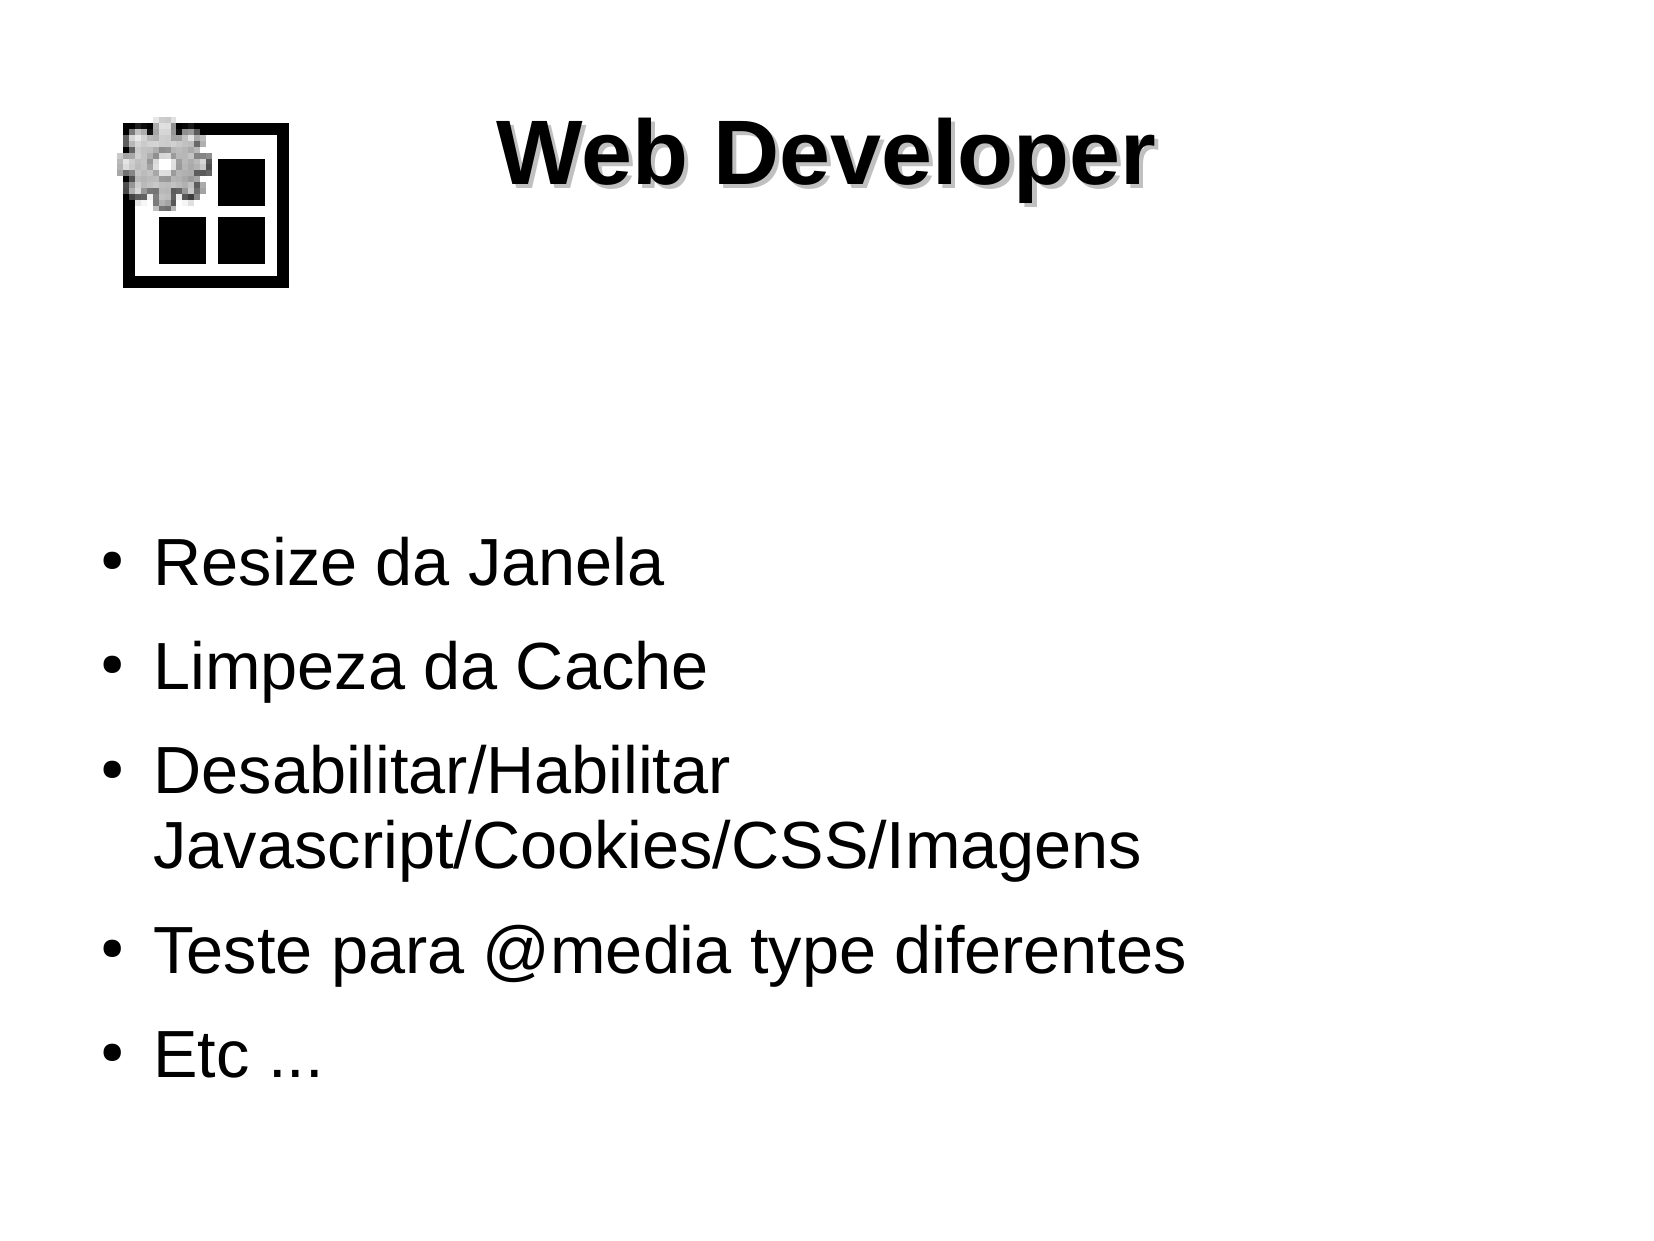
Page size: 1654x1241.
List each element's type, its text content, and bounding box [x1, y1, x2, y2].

title Web Developer [82, 56, 1571, 250]
picture [112, 112, 301, 301]
list Resize da Janela Limpeza da Cache Desabilitar/Habilitar Javascript/Cookies/CSS/Imagens Teste para @media type diferentes Etc ... [82, 525, 1571, 1109]
